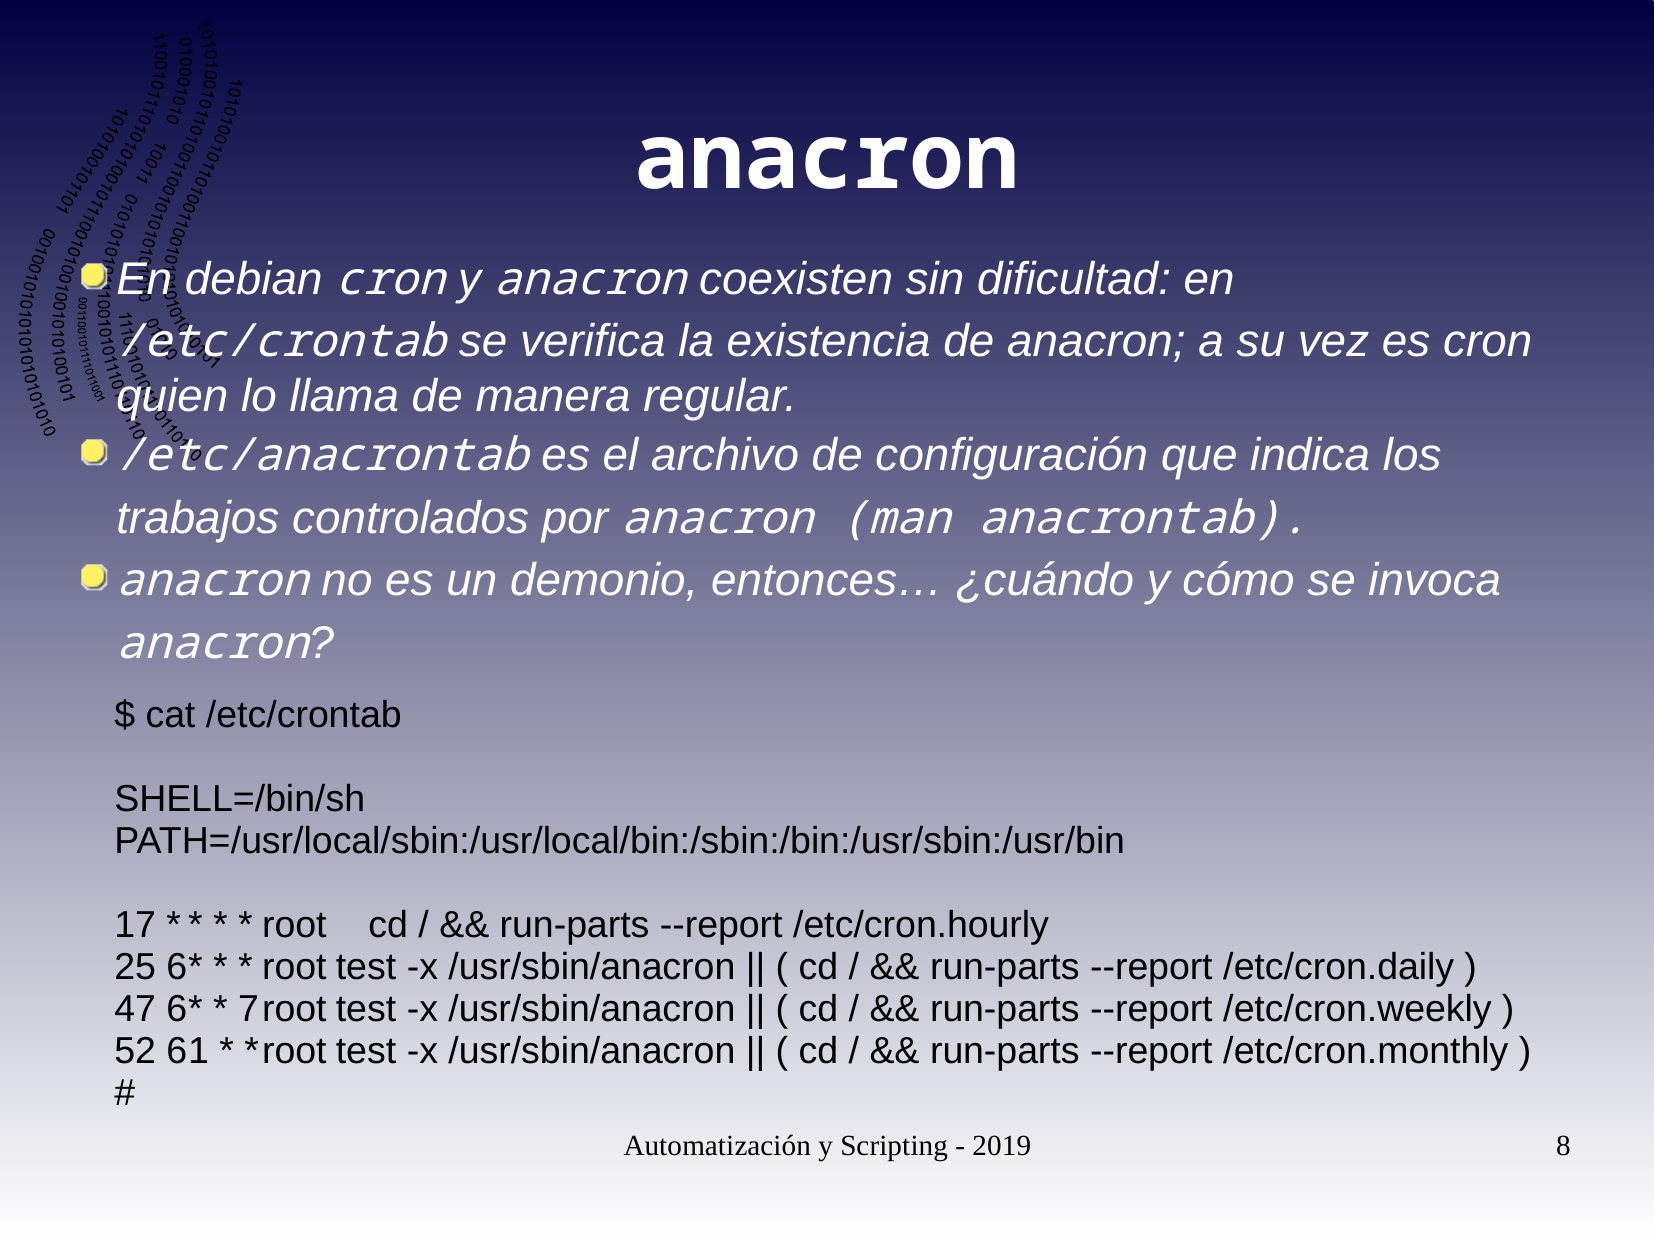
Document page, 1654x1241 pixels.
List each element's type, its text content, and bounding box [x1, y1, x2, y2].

title anacron [243, 49, 1571, 237]
text_box En debian cron y anacron coexisten sin dificultad: en /etc/crontab se verifica la existencia de anacron; a su vez es cron quien lo llama de manera regular. /etc/anacrontab es el archivo de configuración que indica los trabajos controlados por anacron (man anacrontab). anacron no es un demonio, entonces… ¿cuándo y cómo se invoca anacron? [65, 237, 1588, 732]
picture [18, 20, 243, 461]
text_box $ cat /etc/crontab SHELL=/bin/sh PATH=/usr/local/sbin:/usr/local/bin:/sbin:/bin:/usr/sbin:/usr/bin 17 * * * * root cd / && run-parts --report /etc/cron.hourly 25 6 * * * root test -x /usr/sbin/anacron || ( cd / && run-parts --report /etc/cron.daily ) 47 6 * * 7 root test -x /usr/sbin/anacron || ( cd / && run-parts --report /etc/cron.weekly ) 52 6 1 * * root test -x /usr/sbin/anacron || ( cd / && run-parts --report /etc/cron.monthly ) # [99, 686, 1548, 1241]
